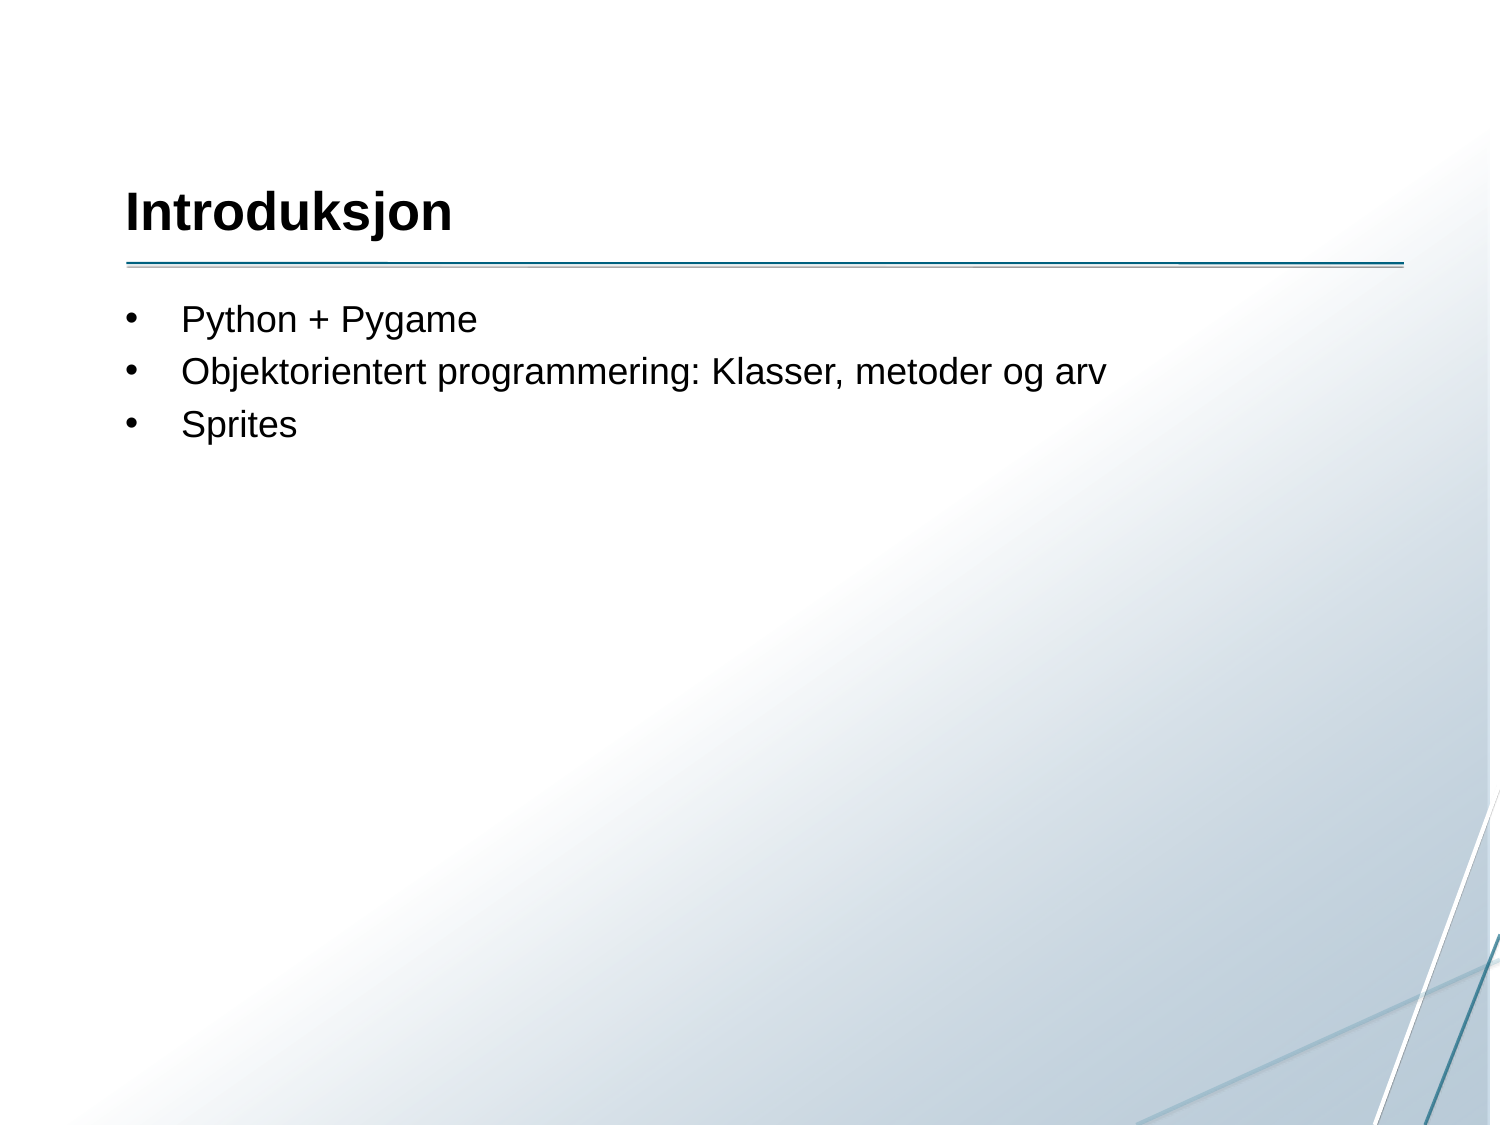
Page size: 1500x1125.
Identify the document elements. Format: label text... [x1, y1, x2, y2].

list Python + Pygame Objektorientert programmering: Klasser, metoder og arv Sprites [109, 287, 1404, 1005]
title Introduksjon [109, 49, 1403, 249]
